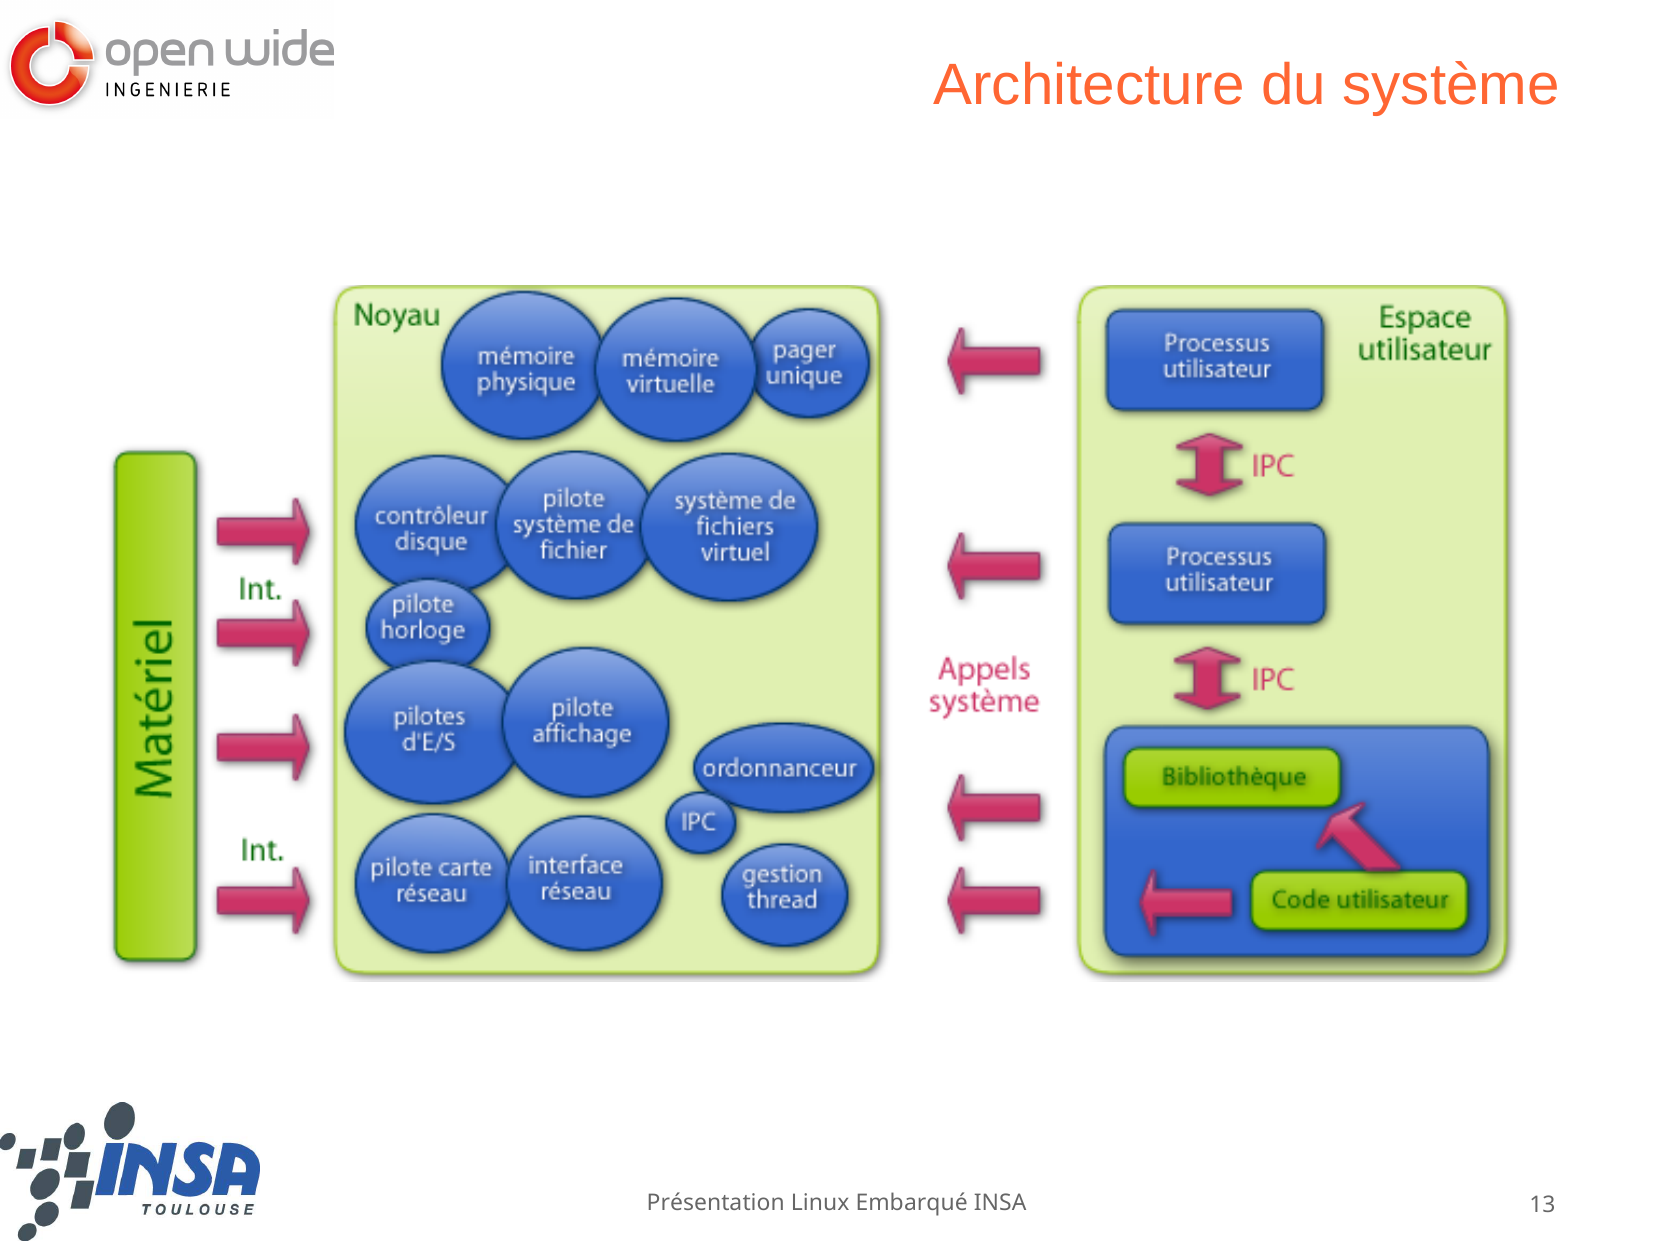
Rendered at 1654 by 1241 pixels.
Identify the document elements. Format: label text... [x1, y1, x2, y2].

picture [101, 285, 1556, 982]
title Architecture du système [602, 12, 1561, 157]
picture [0, 1102, 260, 1241]
picture [0, 0, 334, 119]
